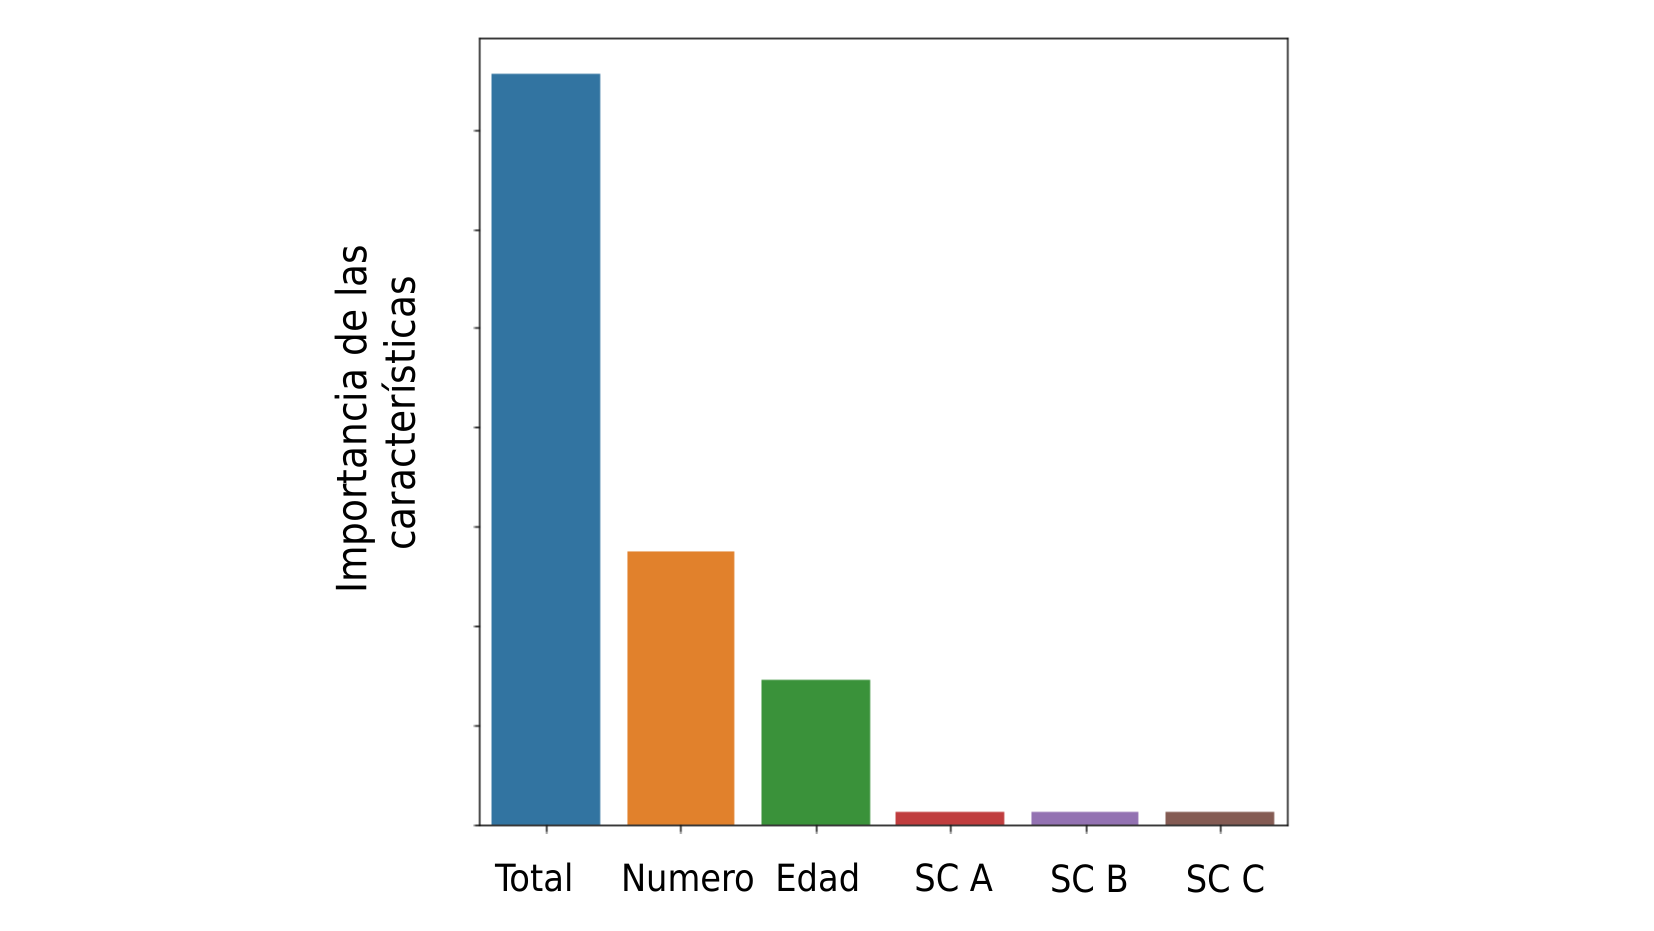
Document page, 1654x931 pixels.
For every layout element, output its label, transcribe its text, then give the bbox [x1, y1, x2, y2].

title Importancia de las características [324, 88, 428, 739]
title Edad [726, 827, 862, 931]
title SC C [1133, 827, 1317, 931]
title Numero [596, 827, 726, 931]
title Total [442, 827, 596, 931]
title SC A [862, 827, 998, 931]
picture [472, 29, 1300, 827]
title SC B [998, 827, 1133, 931]
